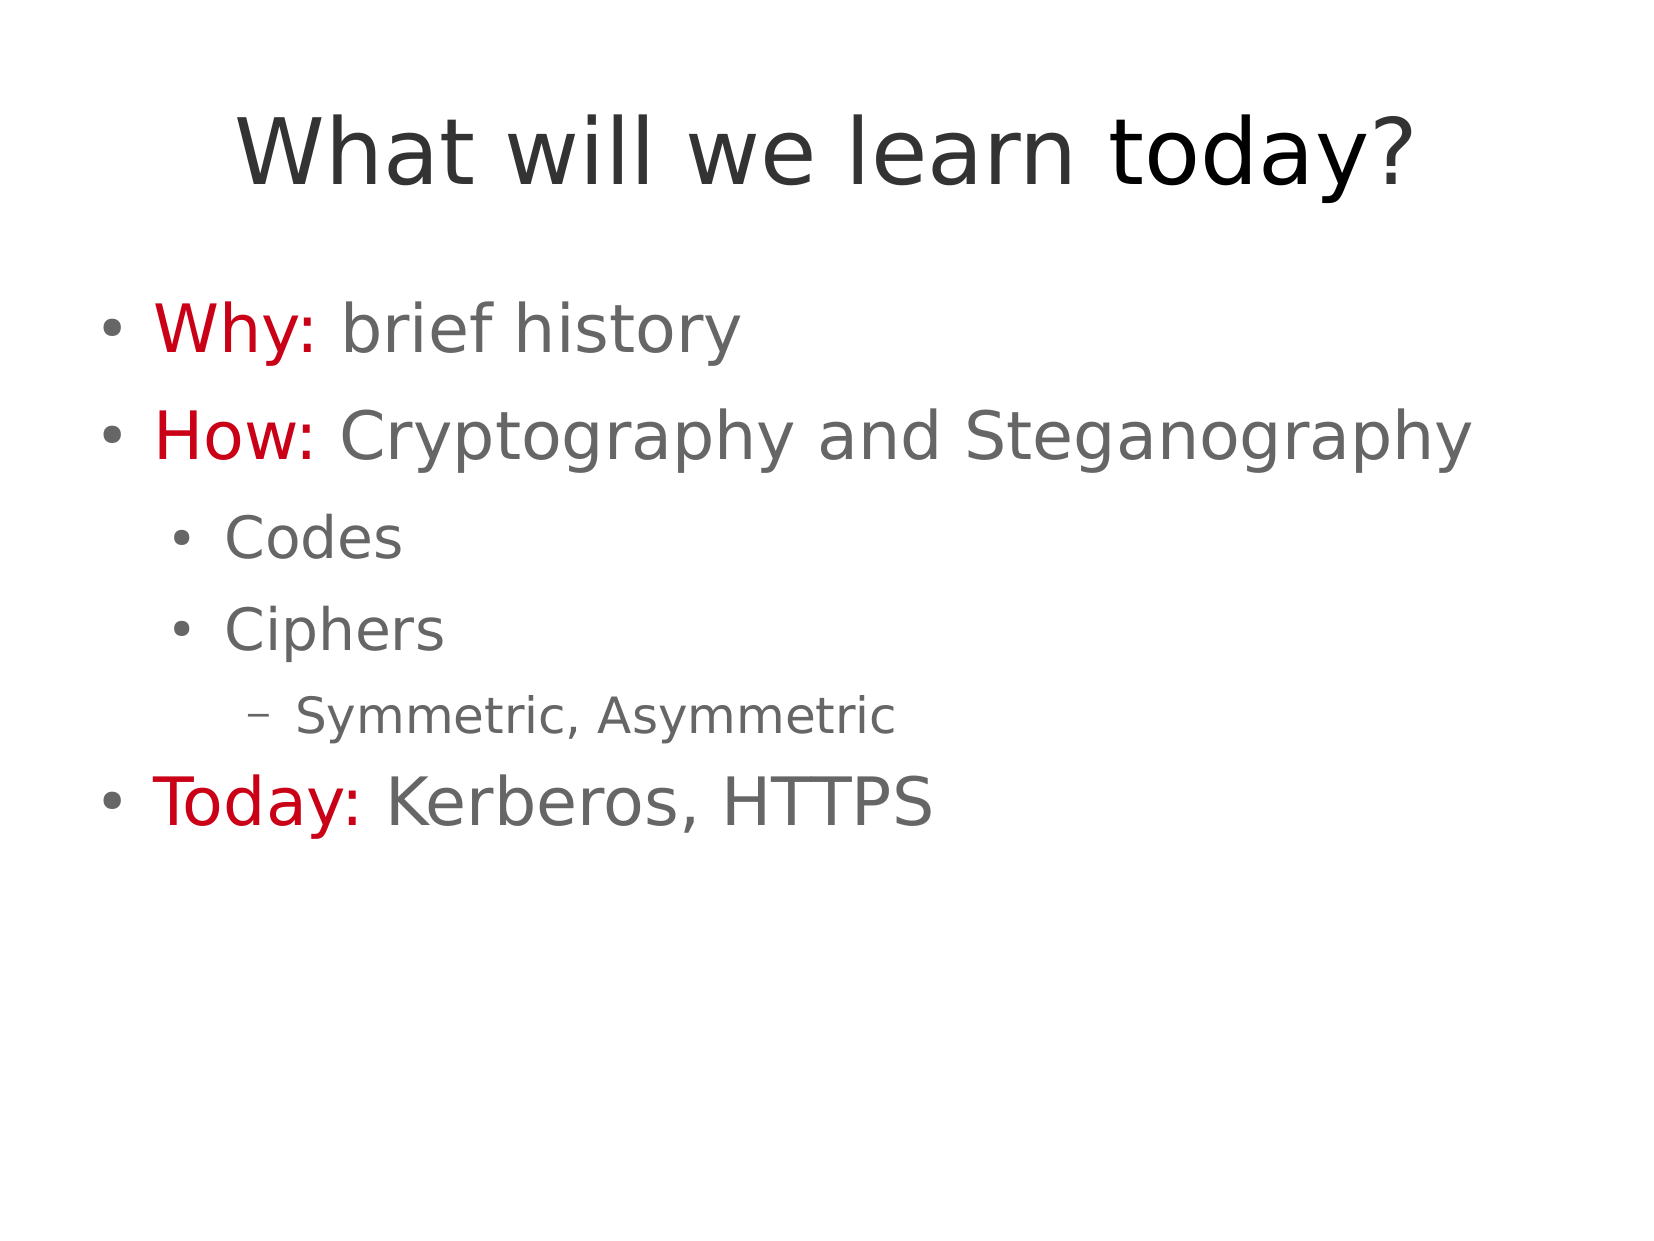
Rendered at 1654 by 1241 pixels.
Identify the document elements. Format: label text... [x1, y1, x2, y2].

list Why: brief history How: Cryptography and Steganography Codes Ciphers Symmetric, Asymmetric Today: Kerberos, HTTPS [82, 290, 1571, 1109]
title What will we learn today? [82, 56, 1571, 250]
